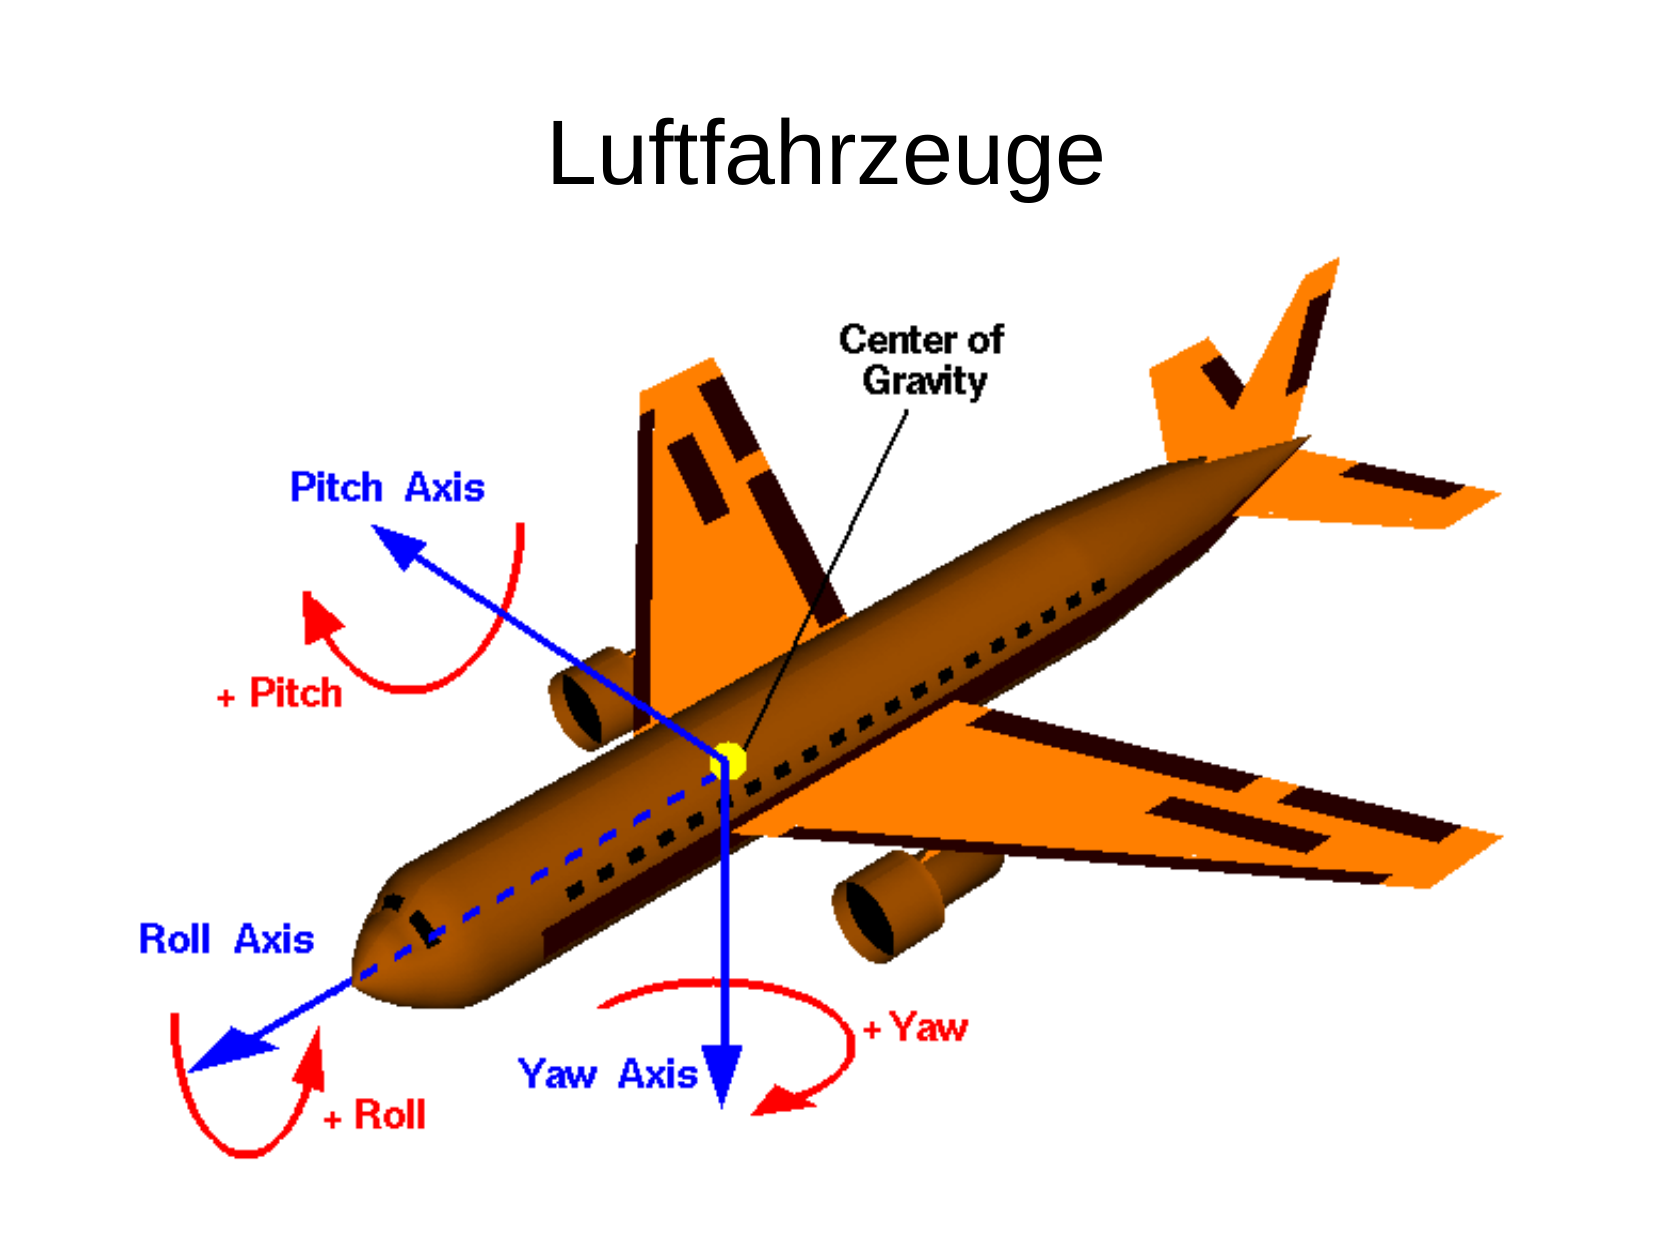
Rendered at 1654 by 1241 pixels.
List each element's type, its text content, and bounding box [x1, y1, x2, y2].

title Luftfahrzeuge [82, 49, 1571, 257]
picture [105, 247, 1536, 1187]
